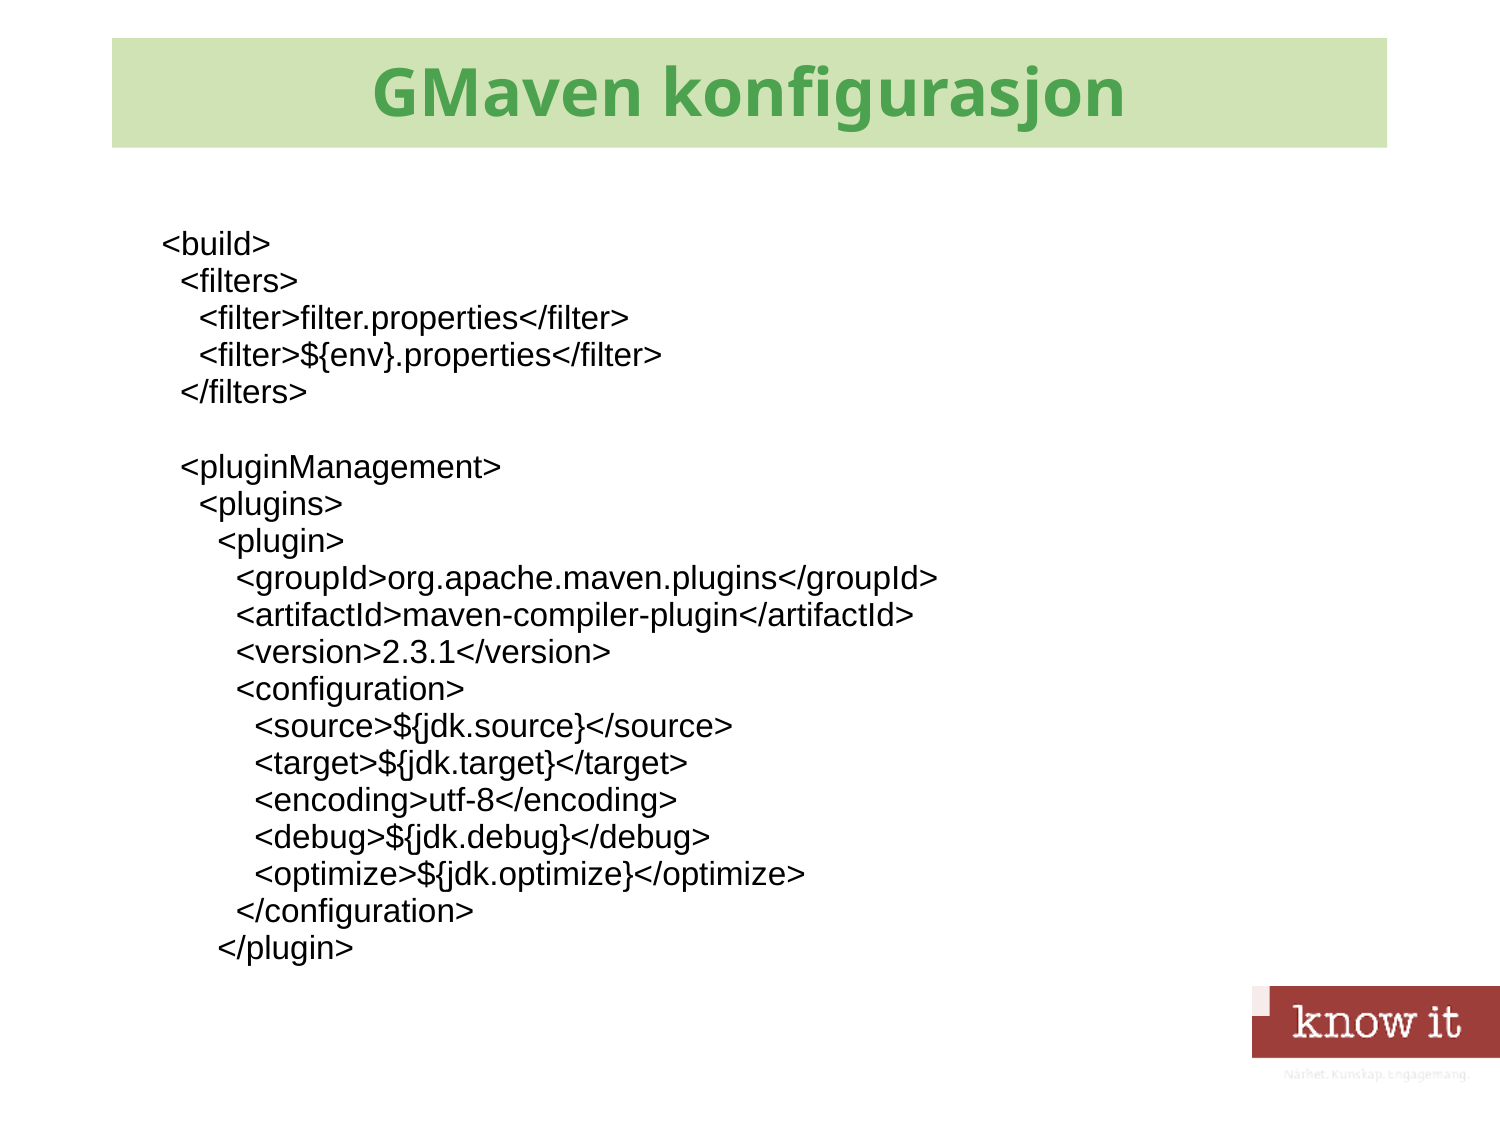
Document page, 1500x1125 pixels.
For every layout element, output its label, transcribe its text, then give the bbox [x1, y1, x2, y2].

text_box GMaven konfigurasjon [112, 38, 1388, 148]
text_box <build> <filters> <filter>filter.properties</filter> <filter>${env}.properties</filter> </filters> <pluginManagement> <plugins> <plugin> <groupId>org.apache.maven.plugins</groupId> <artifactId>maven-compiler-plugin</artifactId> <version>2.3.1</version> <configuration> <source>${jdk.source}</source> <target>${jdk.target}</target> <encoding>utf-8</encoding> <debug>${jdk.debug}</debug> <optimize>${jdk.optimize}</optimize> </configuration> </plugin> [128, 218, 1270, 1016]
picture [1252, 986, 1500, 1058]
